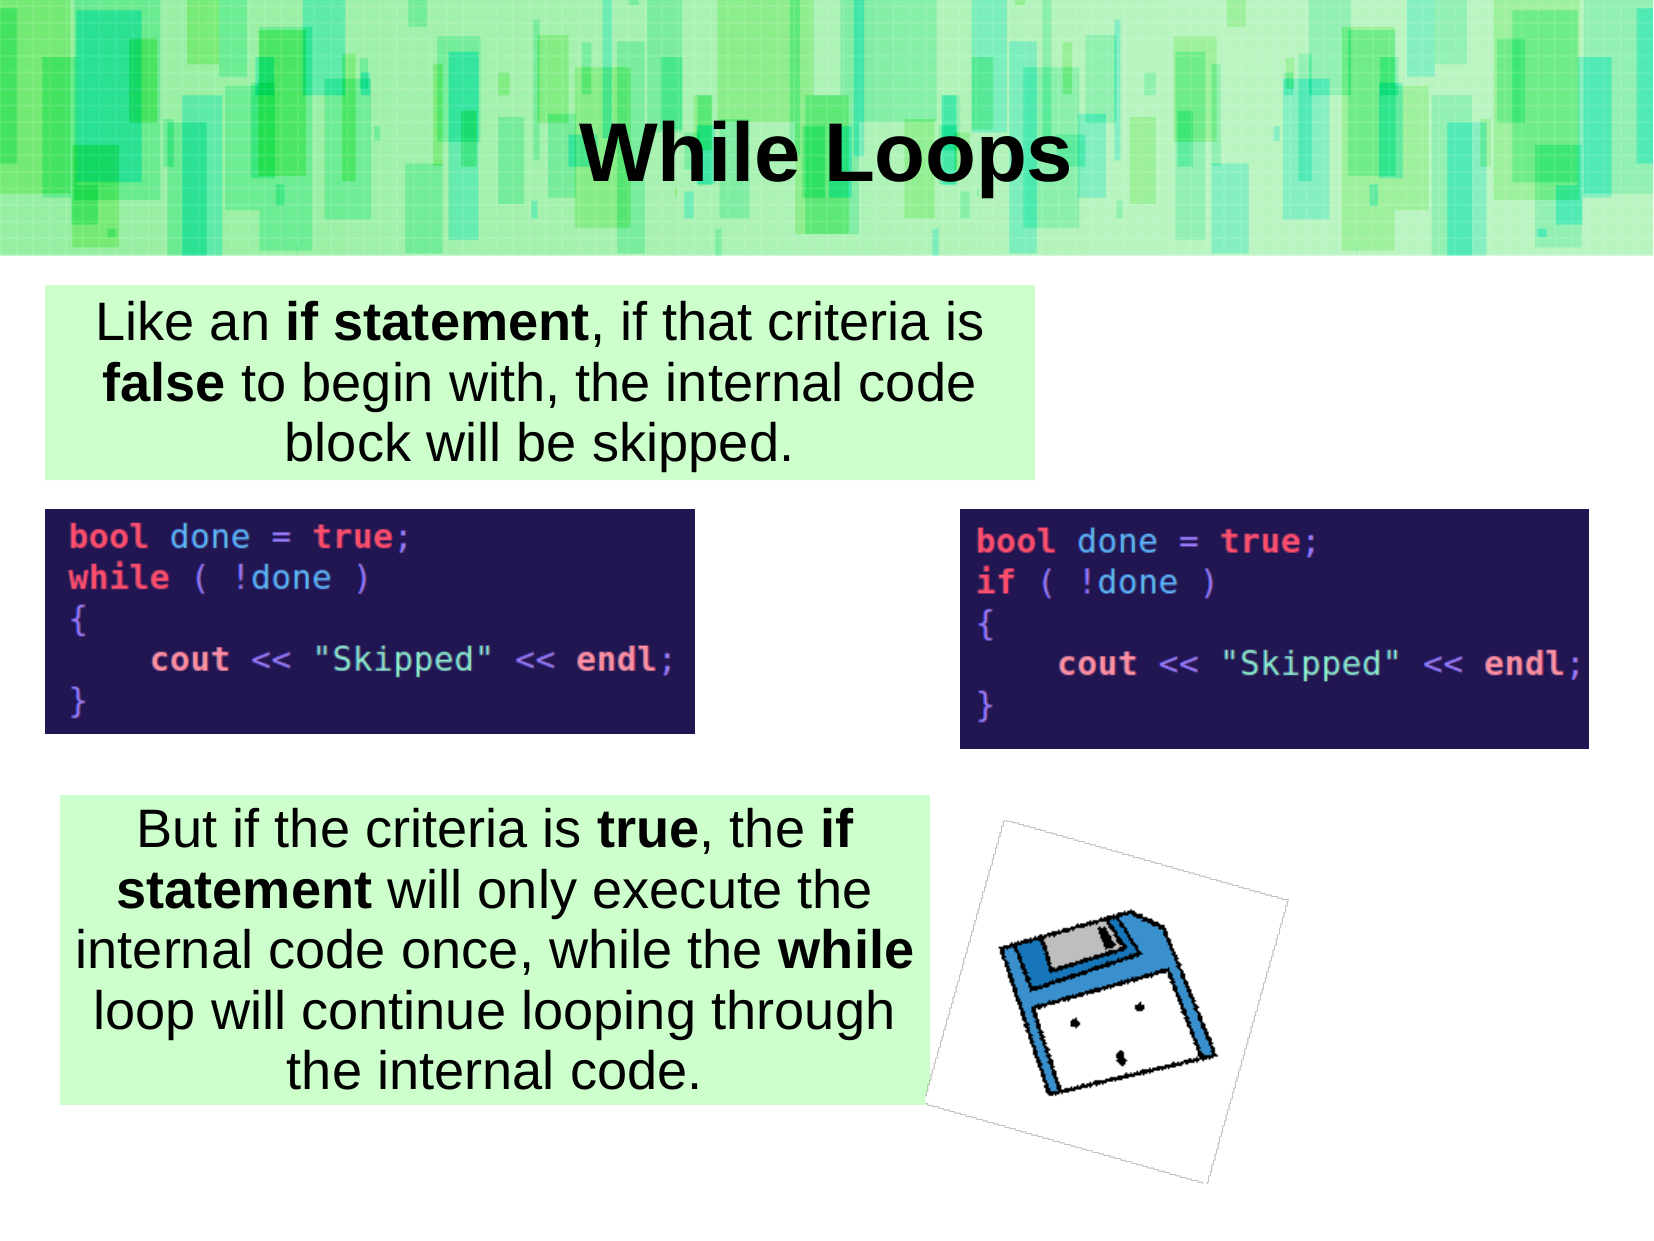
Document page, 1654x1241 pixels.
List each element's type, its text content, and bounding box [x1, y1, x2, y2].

text_box But if the criteria is true, the if statement will only execute the internal code once, while the while loop will continue looping through the internal code. [60, 795, 931, 1105]
title While Loops [82, 49, 1571, 257]
subtitle Like an if statement, if that criteria is false to begin with, the internal code block will be skipped. [45, 285, 1036, 481]
picture [0, 0, 1654, 1241]
